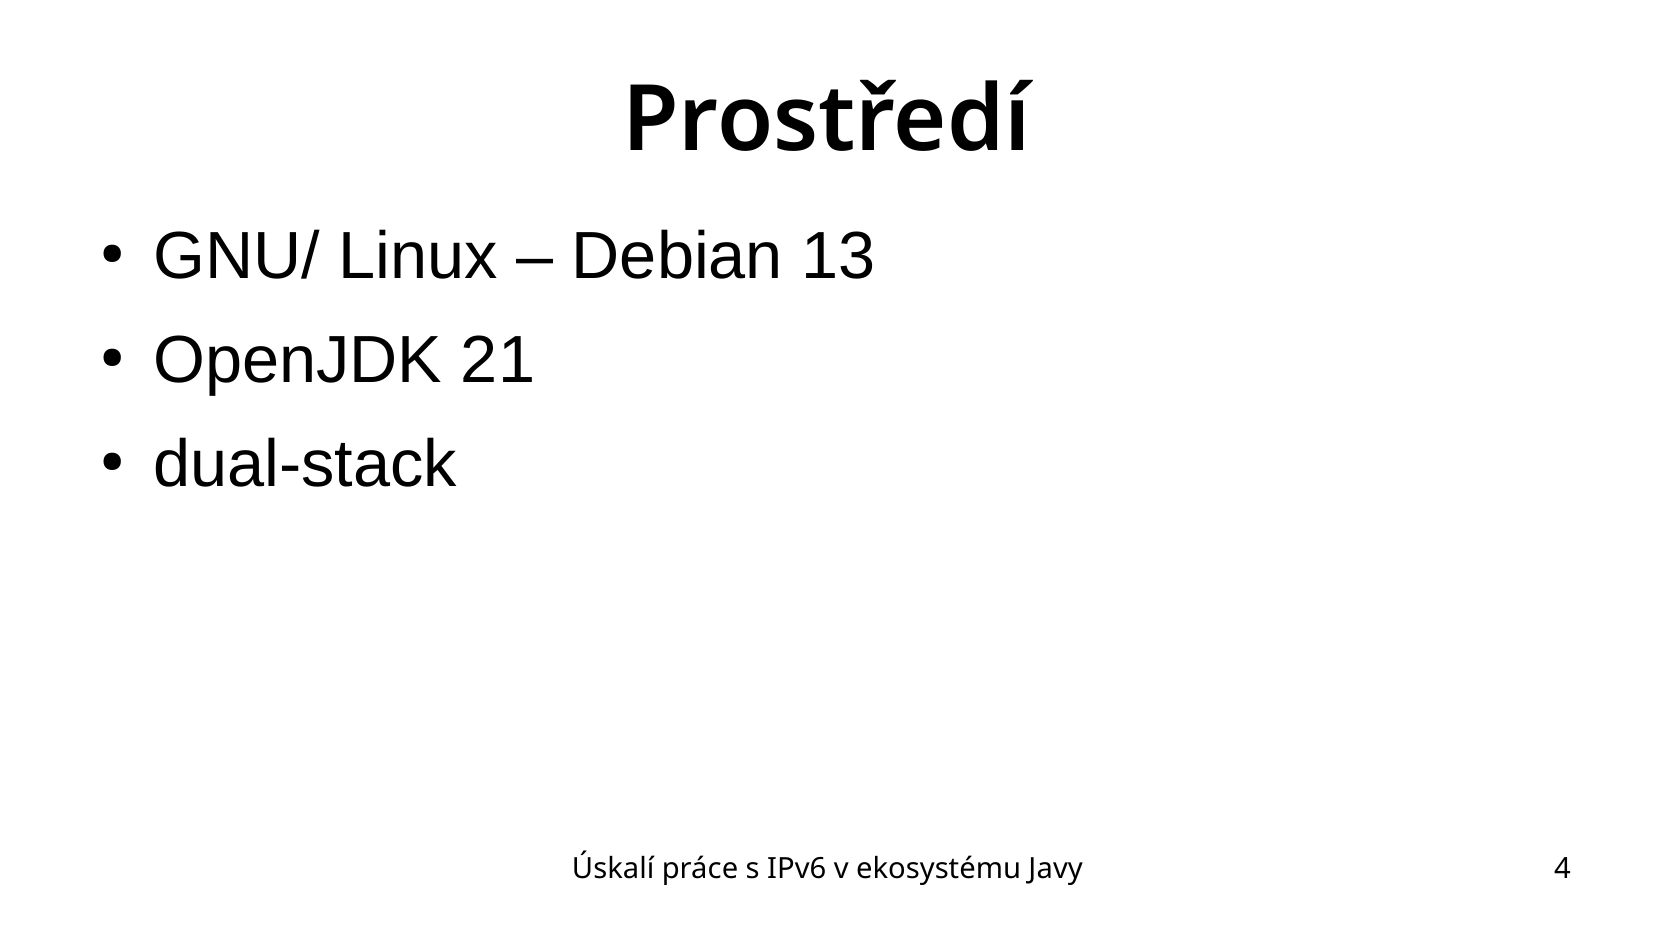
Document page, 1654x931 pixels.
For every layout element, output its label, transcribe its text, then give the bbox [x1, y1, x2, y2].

title Prostředí [82, 37, 1571, 193]
list GNU/ Linux – Debian 13 OpenJDK 21 dual-stack [82, 217, 1571, 758]
